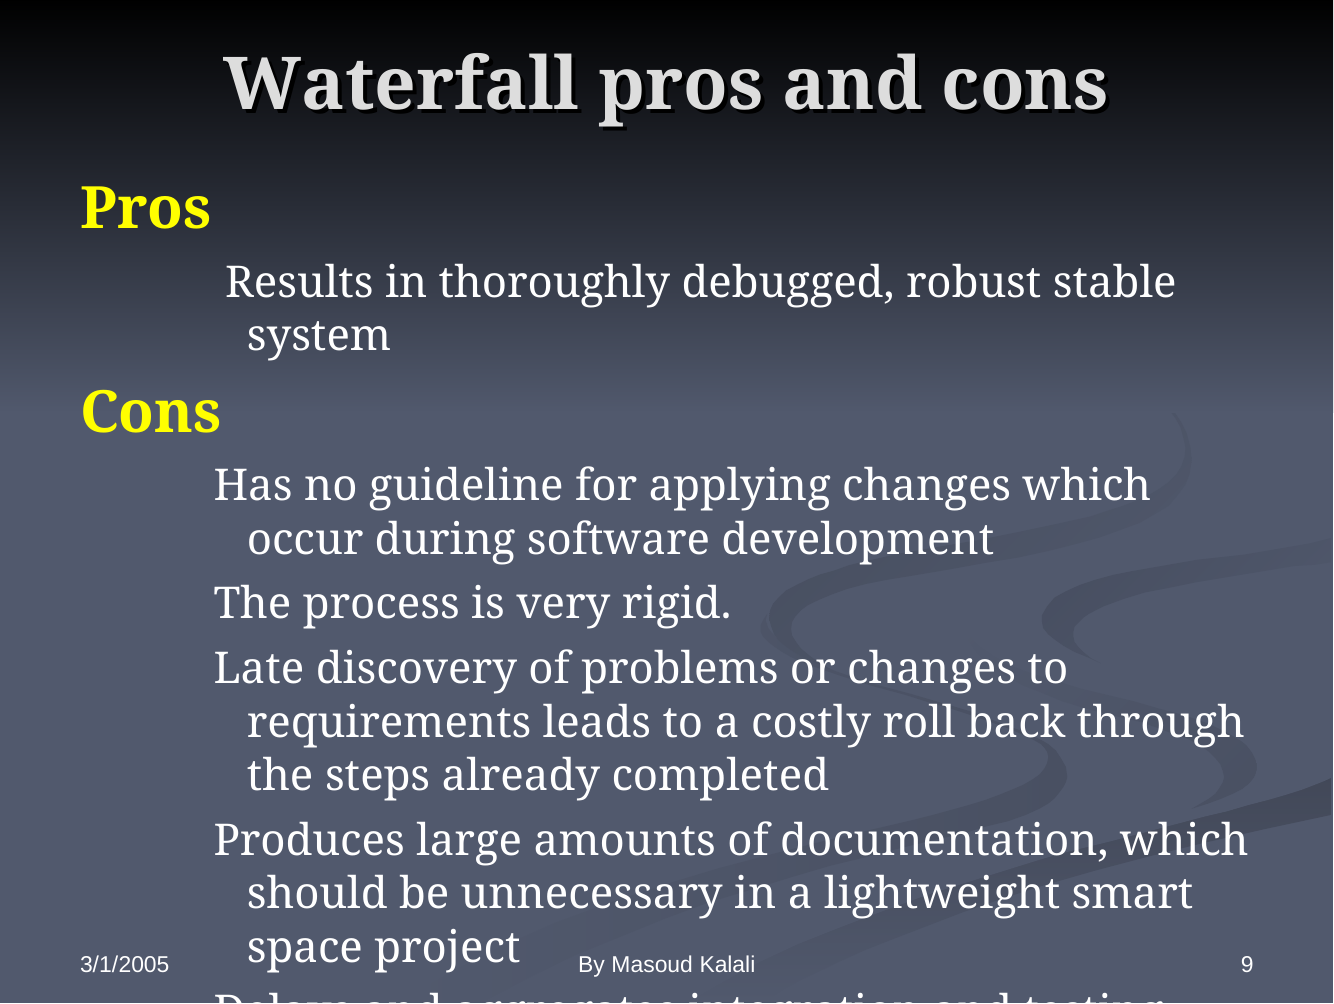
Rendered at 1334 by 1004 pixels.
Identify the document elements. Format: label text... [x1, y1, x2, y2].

title Waterfall pros and cons [66, 30, 1267, 132]
list Pros Results in thoroughly debugged, robust stable system Cons Has no guideline for applying changes which occur during software development The process is very rigid. Late discovery of problems or changes to requirements leads to a costly roll back through the steps already completed Produces large amounts of documentation, which should be unnecessary in a lightweight smart space project Delays and aggregates integration and testing [66, 165, 1267, 916]
